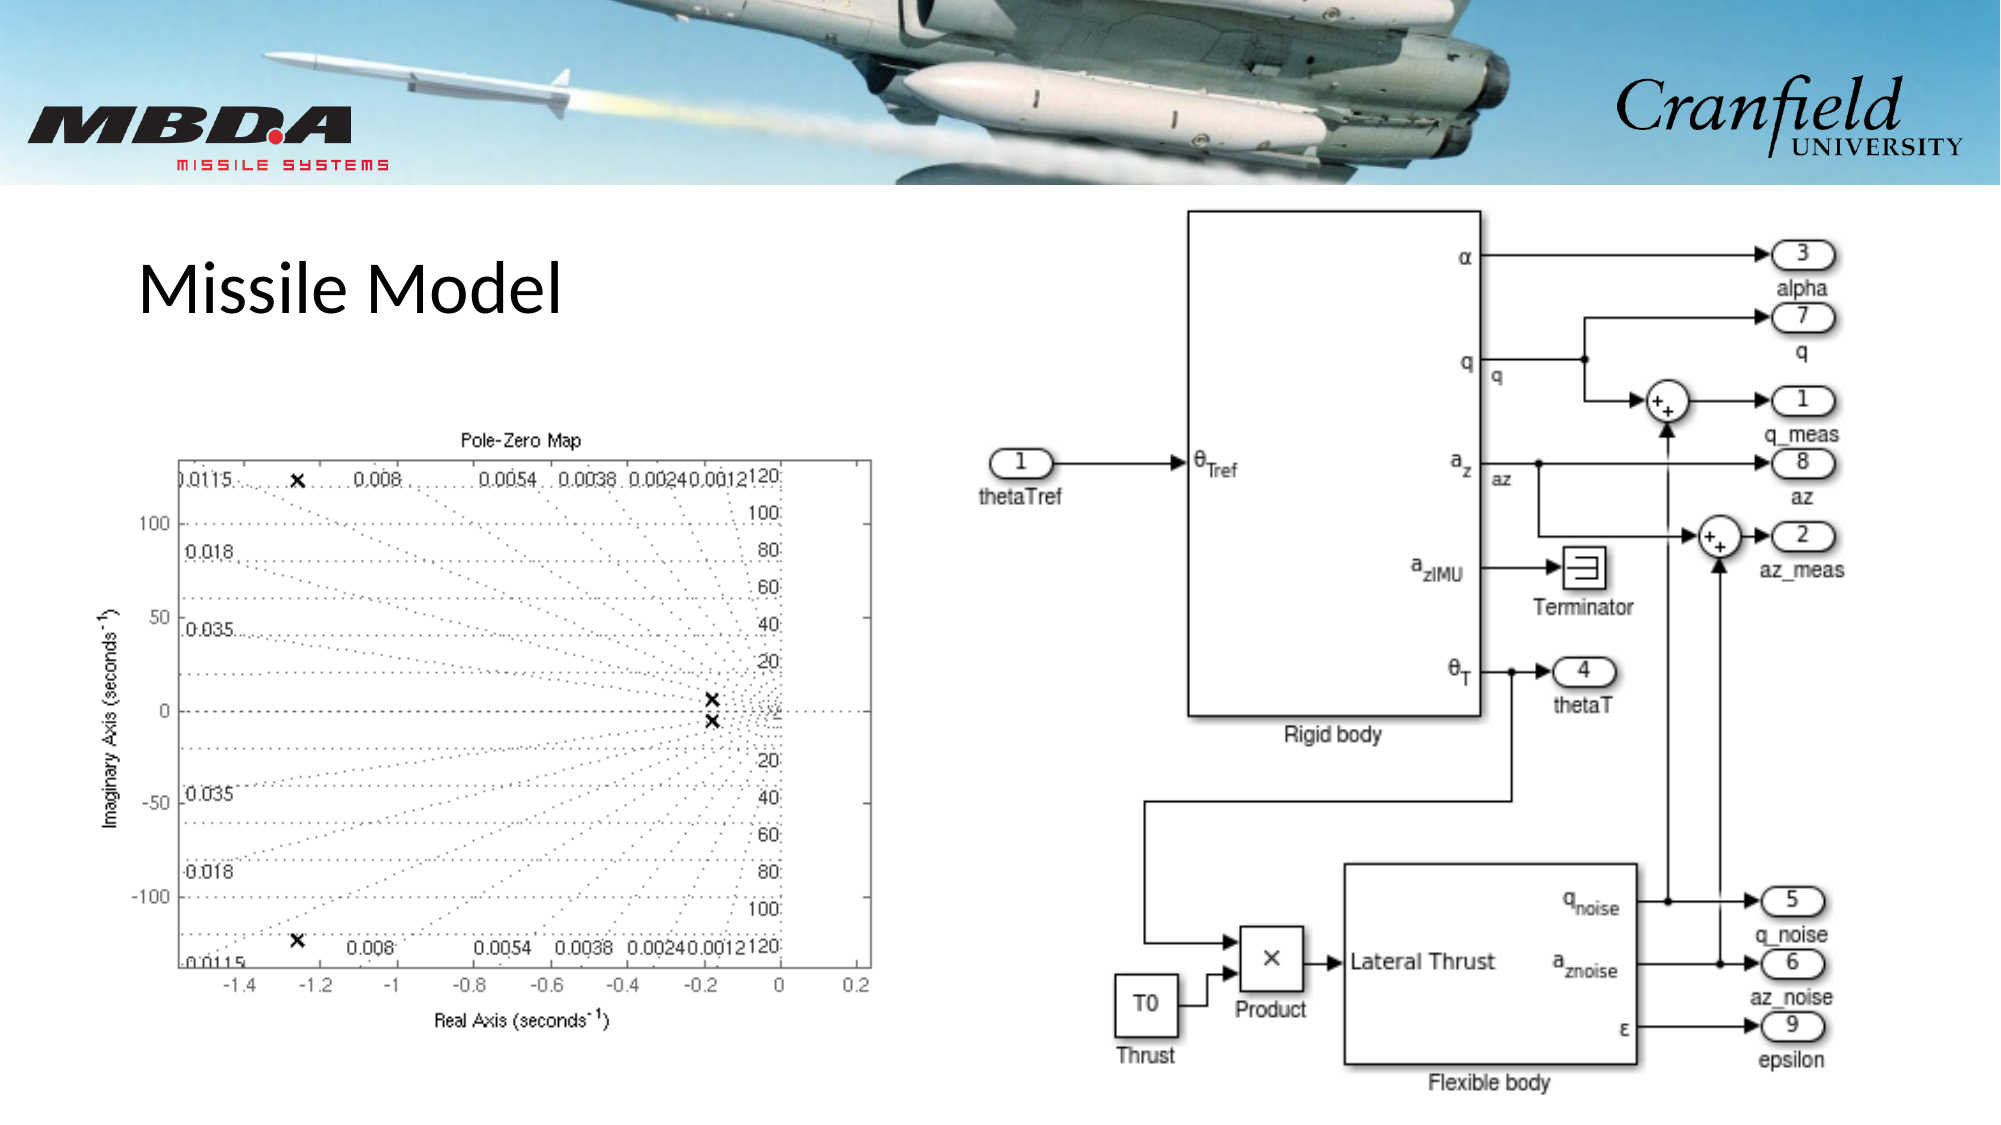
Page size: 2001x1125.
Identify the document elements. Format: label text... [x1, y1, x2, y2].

picture [37, 188, 1922, 1125]
title Missile Model [137, 214, 921, 375]
picture [0, 0, 2000, 185]
